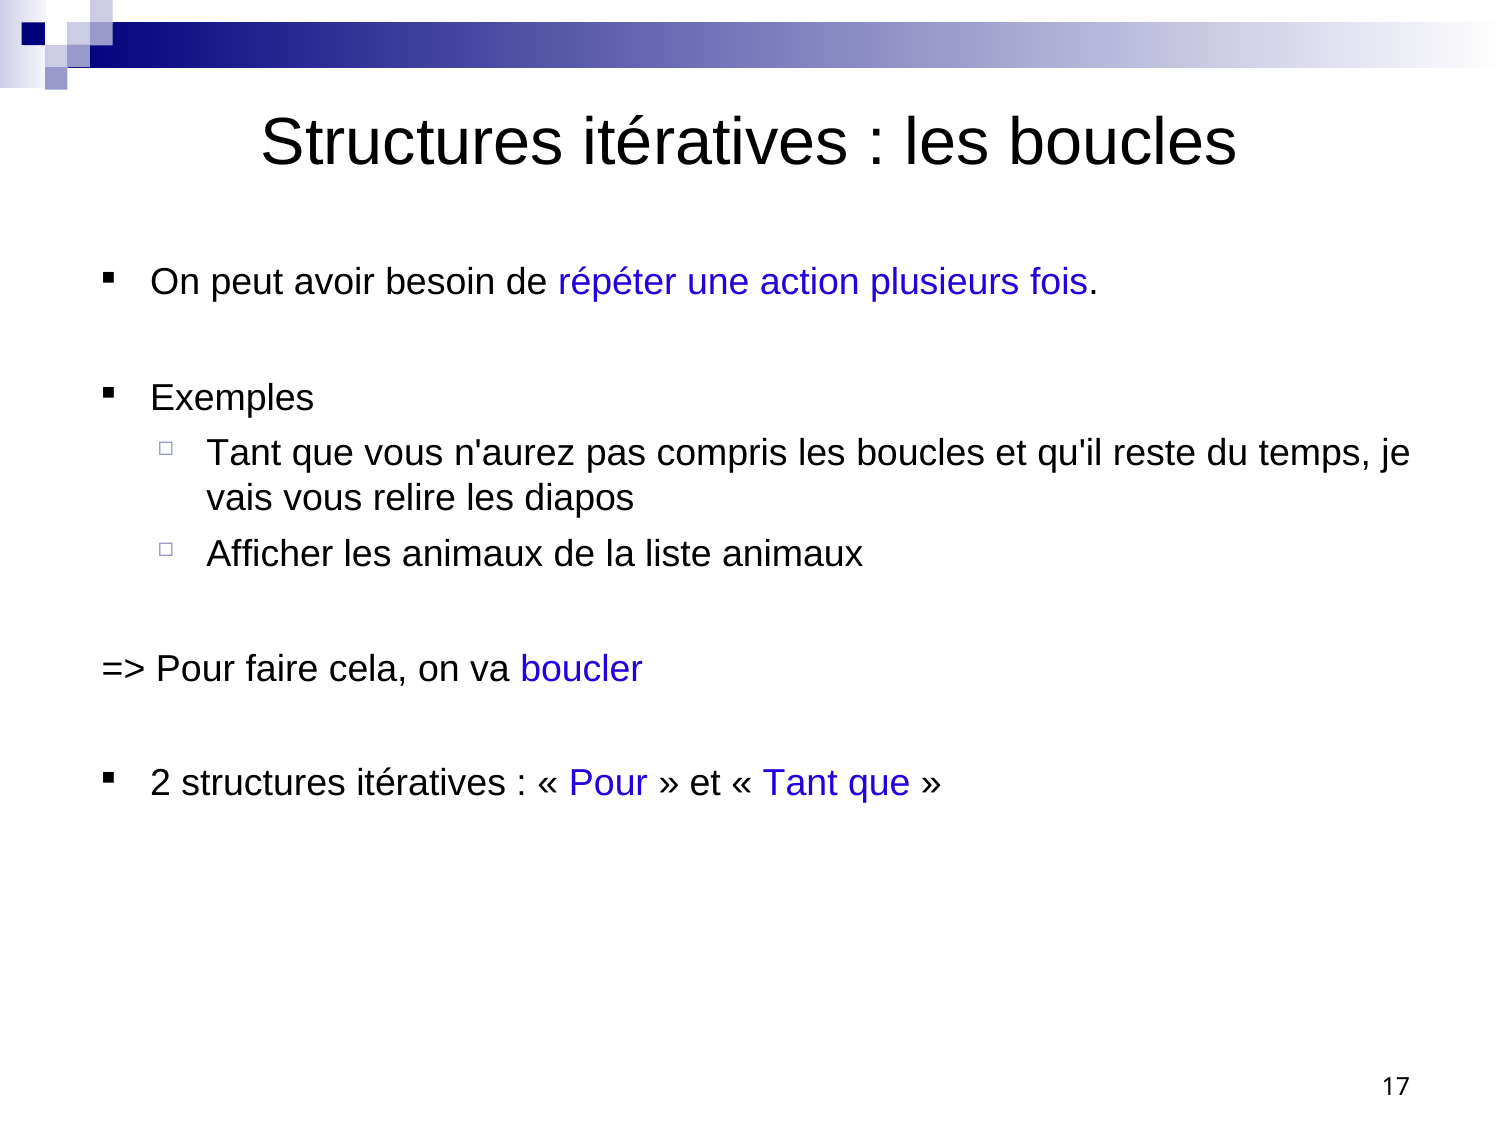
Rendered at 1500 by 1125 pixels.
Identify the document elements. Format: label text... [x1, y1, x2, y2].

list On peut avoir besoin de répéter une action plusieurs fois. Exemples Tant que vous n'aurez pas compris les boucles et qu'il reste du temps, je vais vous relire les diapos Afficher les animaux de la liste animaux => Pour faire cela, on va boucler 2 structures itératives : « Pour » et « Tant que » [86, 249, 1464, 813]
title Structures itératives : les boucles [75, 69, 1426, 207]
